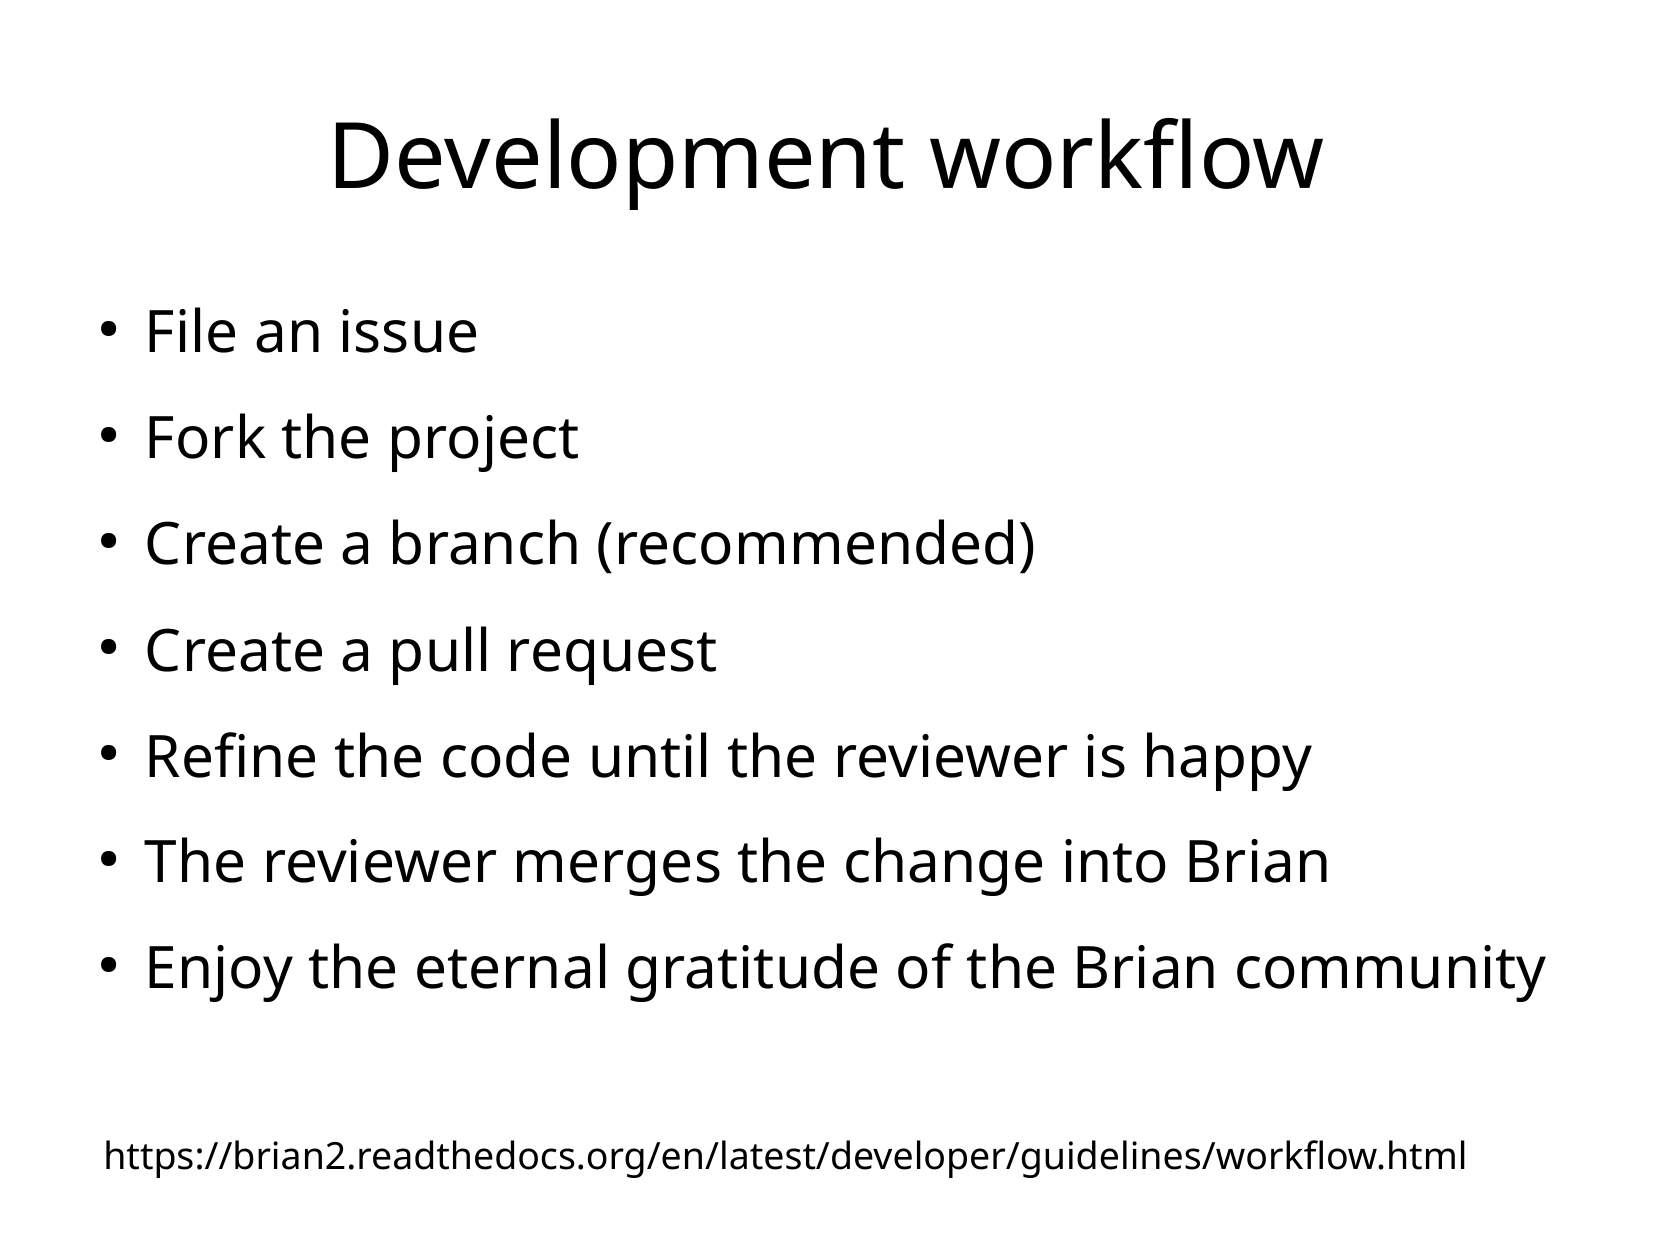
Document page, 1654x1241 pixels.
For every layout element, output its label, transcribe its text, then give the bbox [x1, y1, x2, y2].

title Development workflow [82, 49, 1571, 257]
list File an issue Fork the project Create a branch (recommended) Create a pull request Refine the code until the reviewer is happy The reviewer merges the change into Brian Enjoy the eternal gratitude of the Brian community [82, 290, 1571, 1010]
text_box https://brian2.readthedocs.org/en/latest/developer/guidelines/workflow.html [88, 1122, 1506, 1182]
